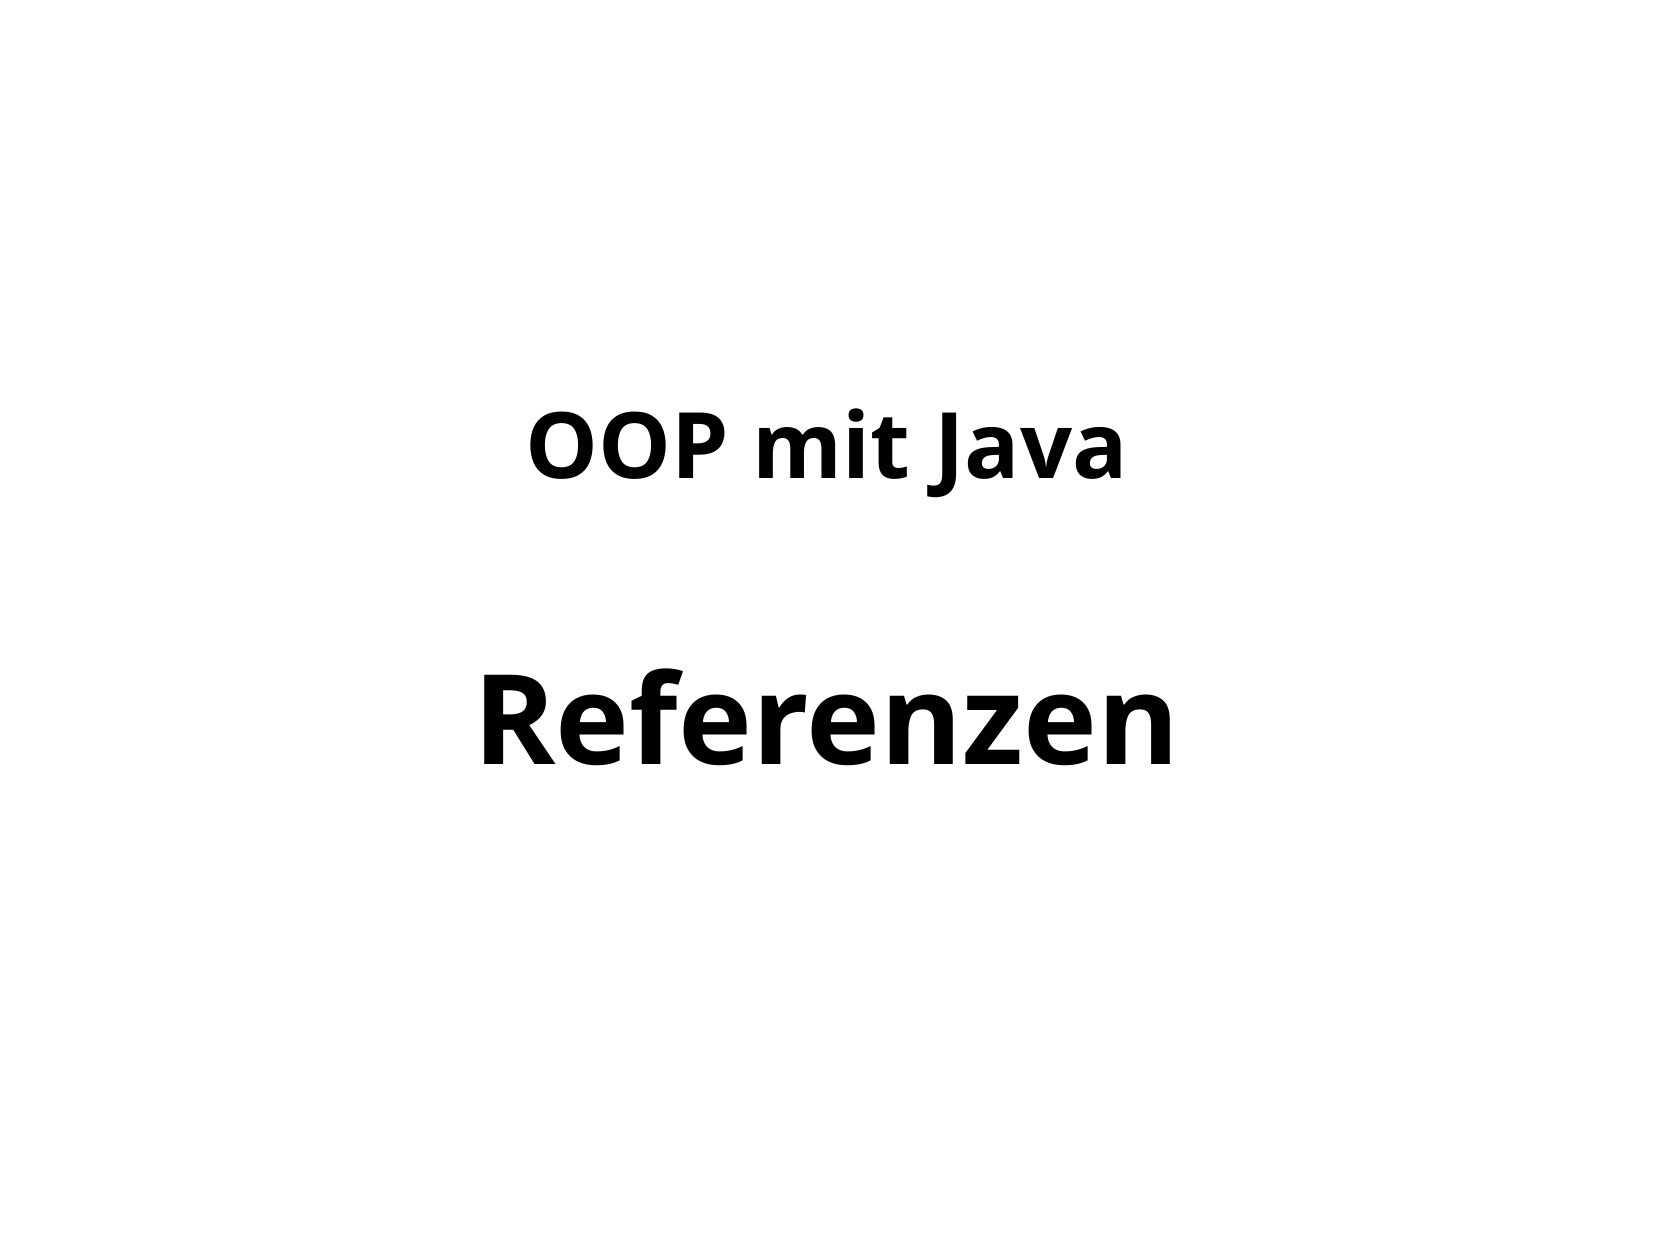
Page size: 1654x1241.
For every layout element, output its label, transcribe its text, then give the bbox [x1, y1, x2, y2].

subtitle OOP mit Java Referenzen [23, 47, 1630, 1134]
